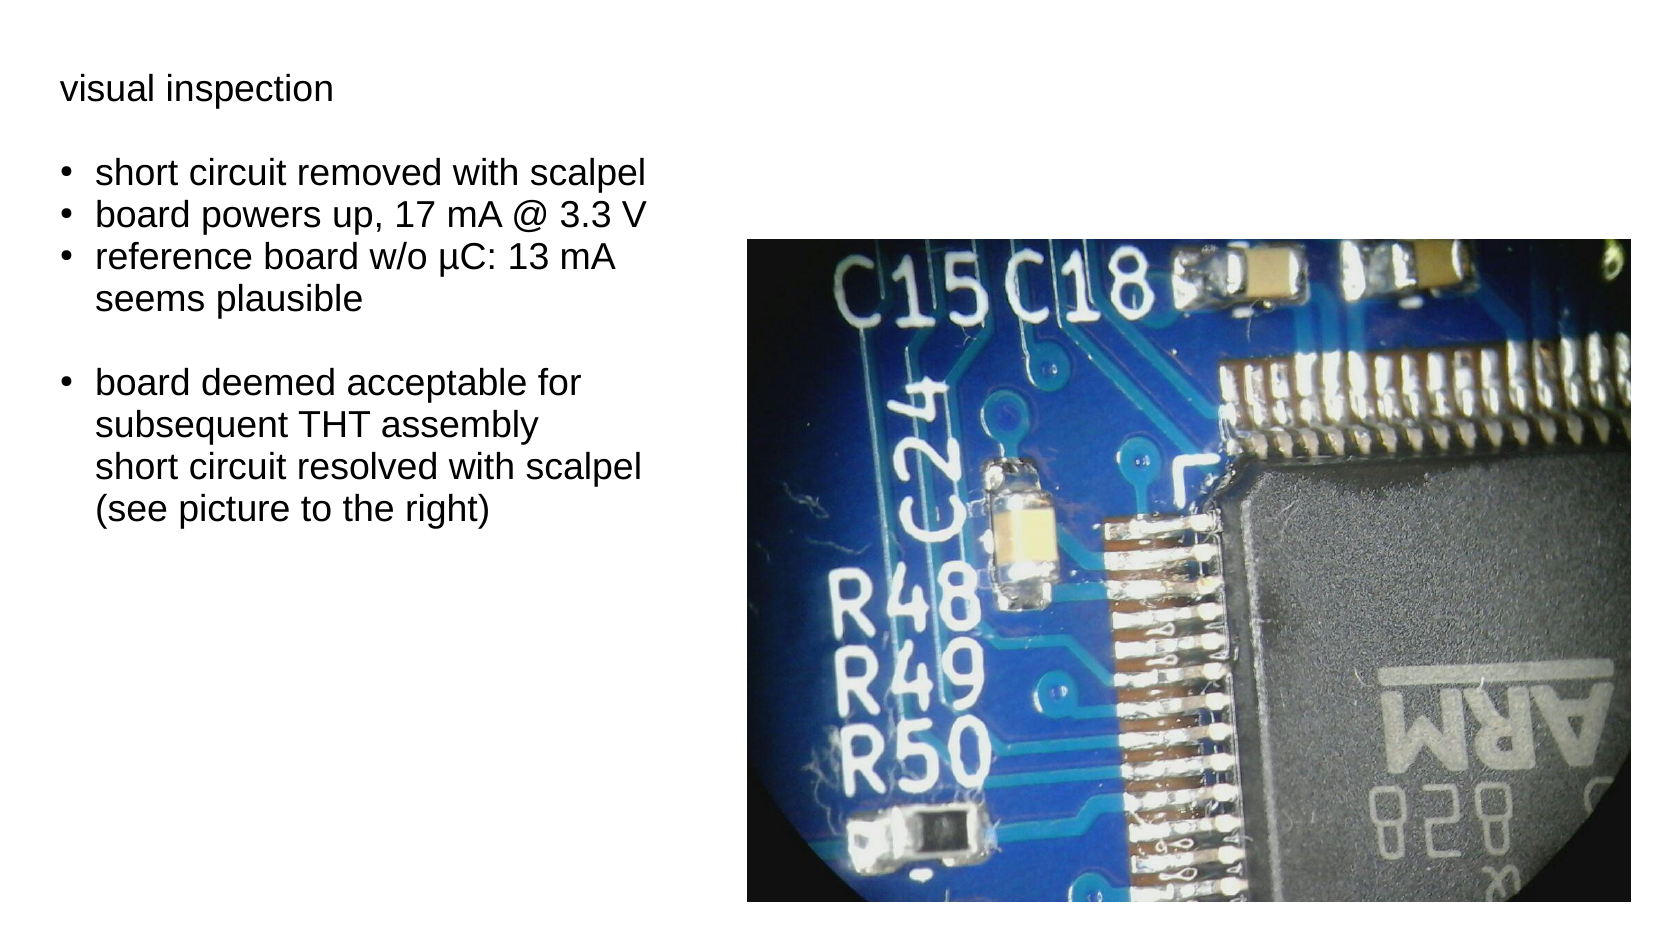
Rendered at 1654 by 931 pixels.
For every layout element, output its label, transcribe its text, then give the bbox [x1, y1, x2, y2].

picture [747, 239, 1631, 902]
text_box visual inspection short circuit removed with scalpel board powers up, 17 mA @ 3.3 V reference board w/o µC: 13 mA seems plausible board deemed acceptable for subsequent THT assembly short circuit resolved with scalpel (see picture to the right) [45, 60, 668, 579]
